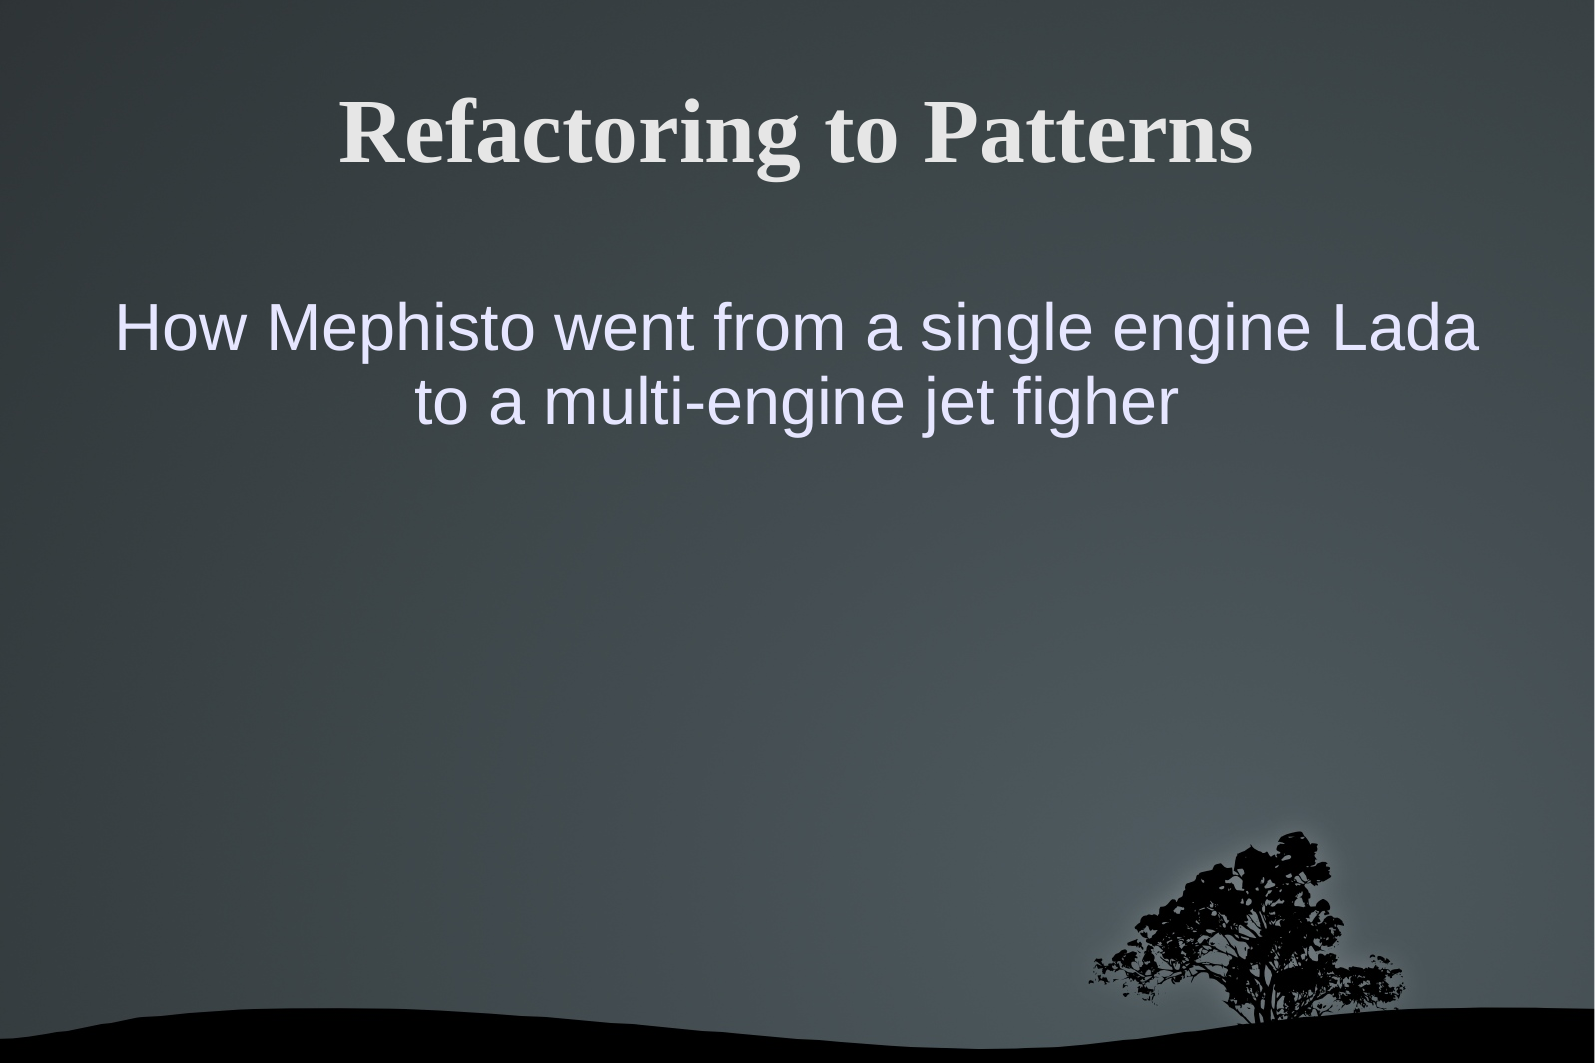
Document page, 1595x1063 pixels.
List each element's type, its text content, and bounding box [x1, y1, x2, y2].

title Refactoring to Patterns [79, 42, 1515, 220]
picture [0, 0, 1595, 1063]
subtitle How Mephisto went from a single engine Lada to a multi-engine jet figher [79, 256, 1515, 473]
